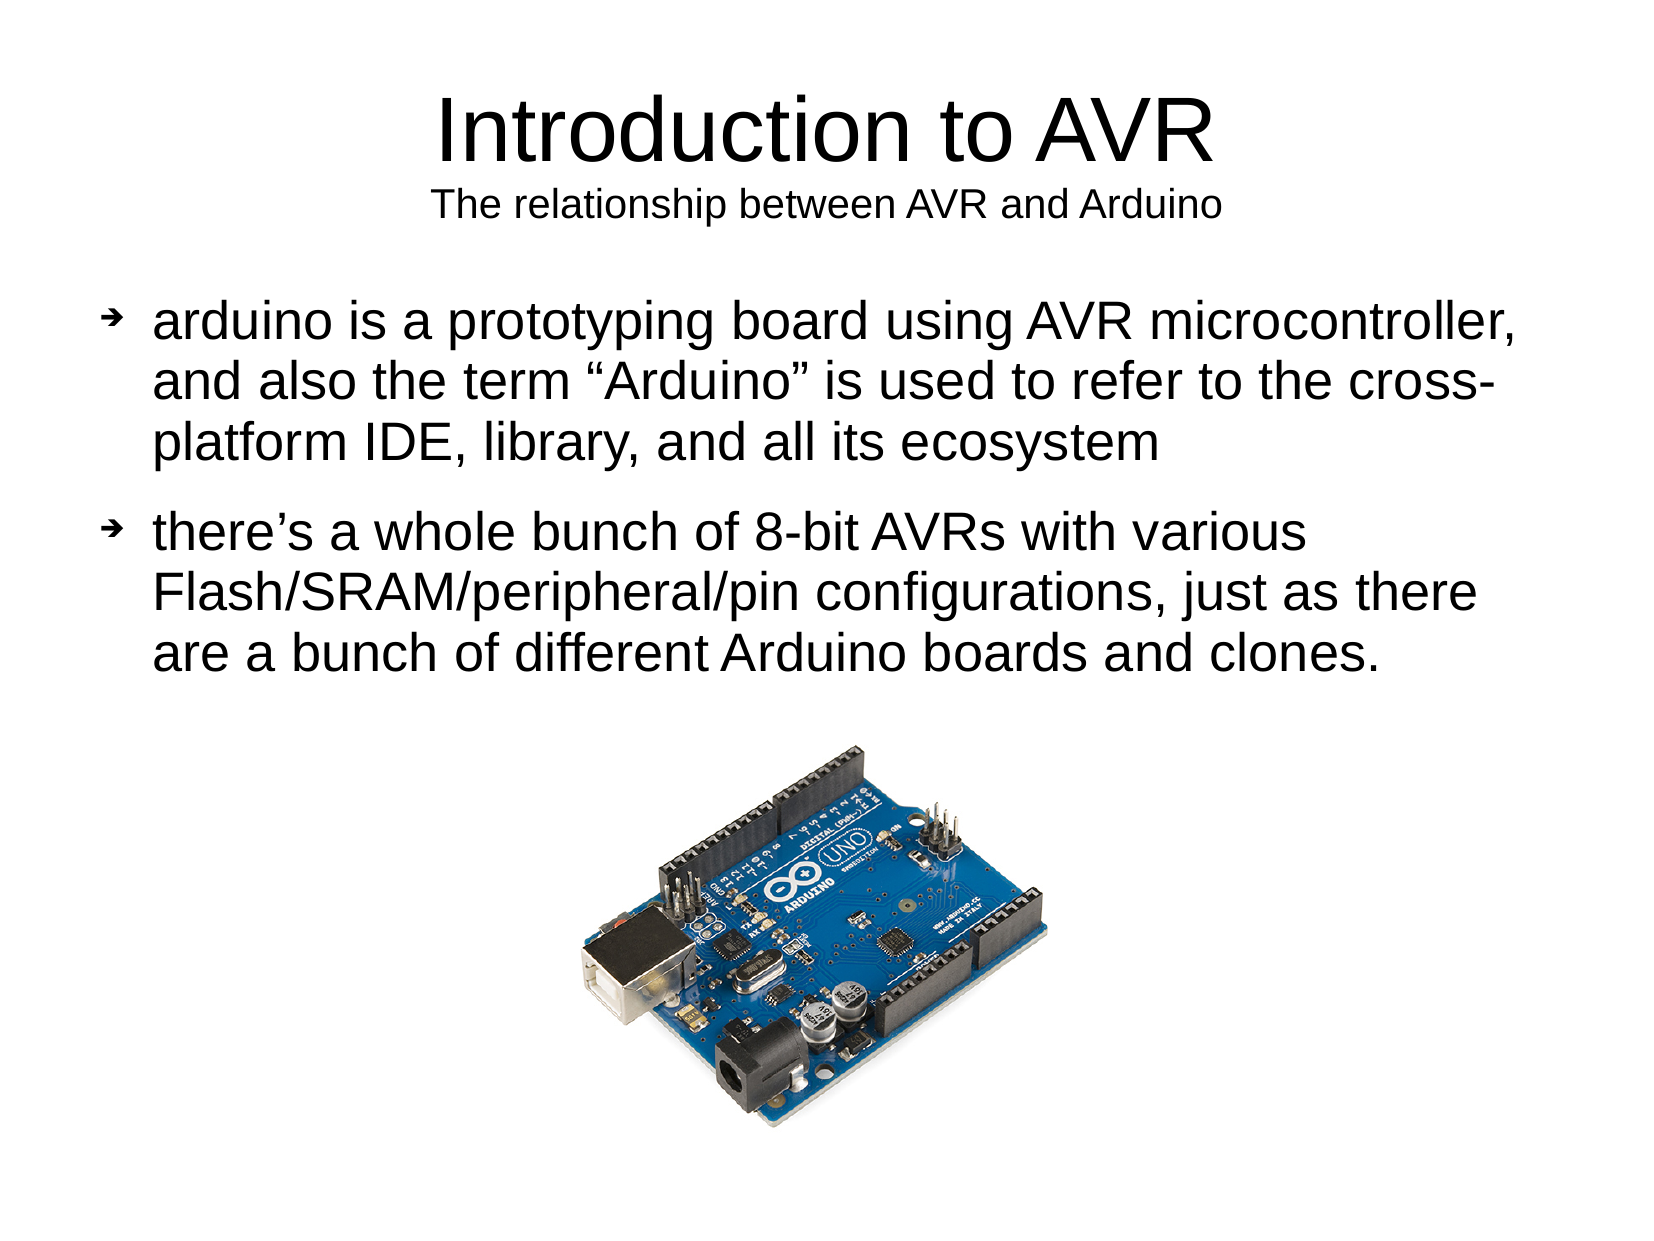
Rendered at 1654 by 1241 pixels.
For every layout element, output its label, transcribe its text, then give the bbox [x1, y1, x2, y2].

picture [560, 1010, 1063, 1193]
title Introduction to AVR The relationship between AVR and Arduino [82, 49, 1571, 257]
list arduino is a prototyping board using AVR microcontroller, and also the term “Arduino” is used to refer to the cross-platform IDE, library, and all its ecosystem there’s a whole bunch of 8-bit AVRs with various Flash/SRAM/peripheral/pin configurations, just as there are a bunch of different Arduino boards and clones. [81, 290, 1570, 1010]
